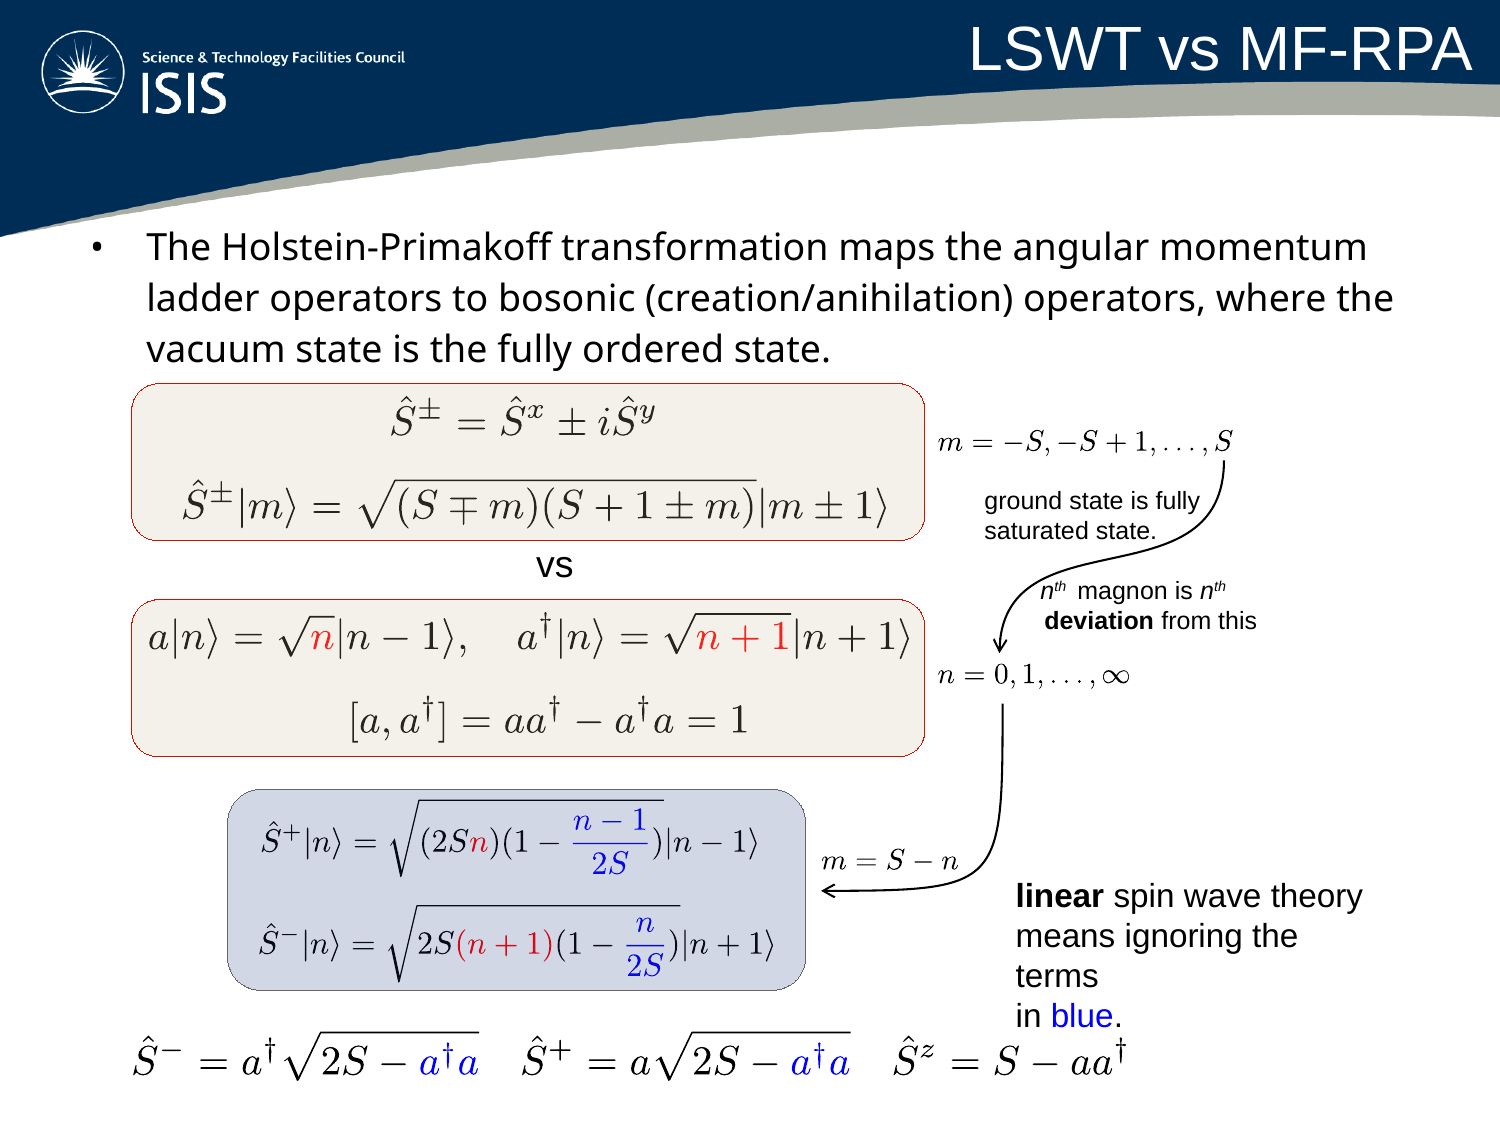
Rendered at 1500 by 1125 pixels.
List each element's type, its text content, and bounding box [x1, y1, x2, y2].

text_box [821, 848, 959, 872]
text_box linear spin wave theory means ignoring the terms in blue. [1000, 867, 1382, 1042]
text_box [931, 663, 1130, 689]
text_box [937, 429, 1234, 457]
text_box [131, 1031, 1129, 1081]
text_box [227, 789, 806, 991]
text_box ground state is fully saturated state. nth magnon is nth deviation from this [969, 477, 1273, 642]
picture [0, 0, 1500, 303]
list The Holstein-Primakoff transformation maps the angular momentum ladder operators to bosonic (creation/anihilation) operators, where the vacuum state is the fully ordered state. [75, 212, 1424, 1025]
text_box vs [521, 541, 589, 592]
text_box [131, 383, 925, 541]
text_box LSWT vs MF-RPA [460, 6, 1489, 92]
text_box [131, 599, 925, 757]
